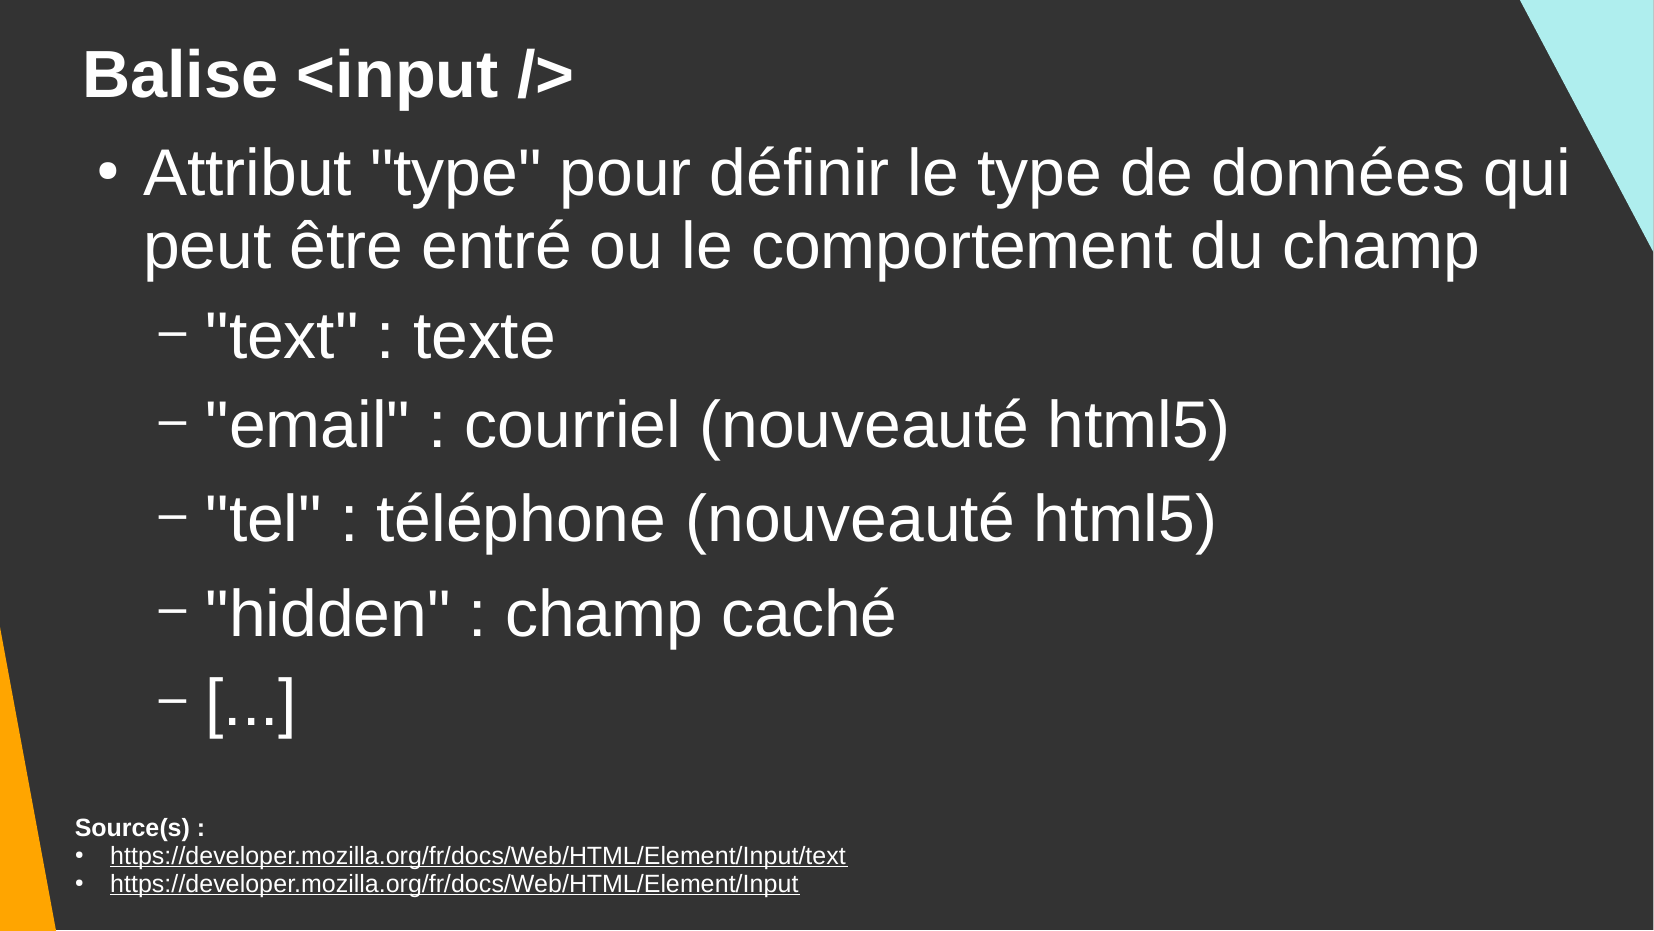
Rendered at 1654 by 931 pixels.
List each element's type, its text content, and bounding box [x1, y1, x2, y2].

list Attribut "type" pour définir le type de données qui peut être entré ou le comportement du champ "text" : texte "email" : courriel (nouveauté html5) "tel" : téléphone (nouveauté html5) "hidden" : champ caché [...] [80, 135, 1605, 792]
text_box [0, 627, 57, 931]
text_box Source(s) : https://developer.mozilla.org/fr/docs/Web/HTML/Element/Input/text https://developer.mozilla.org/fr/docs/Web/HTML/Element/Input [60, 806, 1546, 931]
text_box [1519, 0, 1654, 254]
title Balise <input /> [82, 37, 1571, 114]
